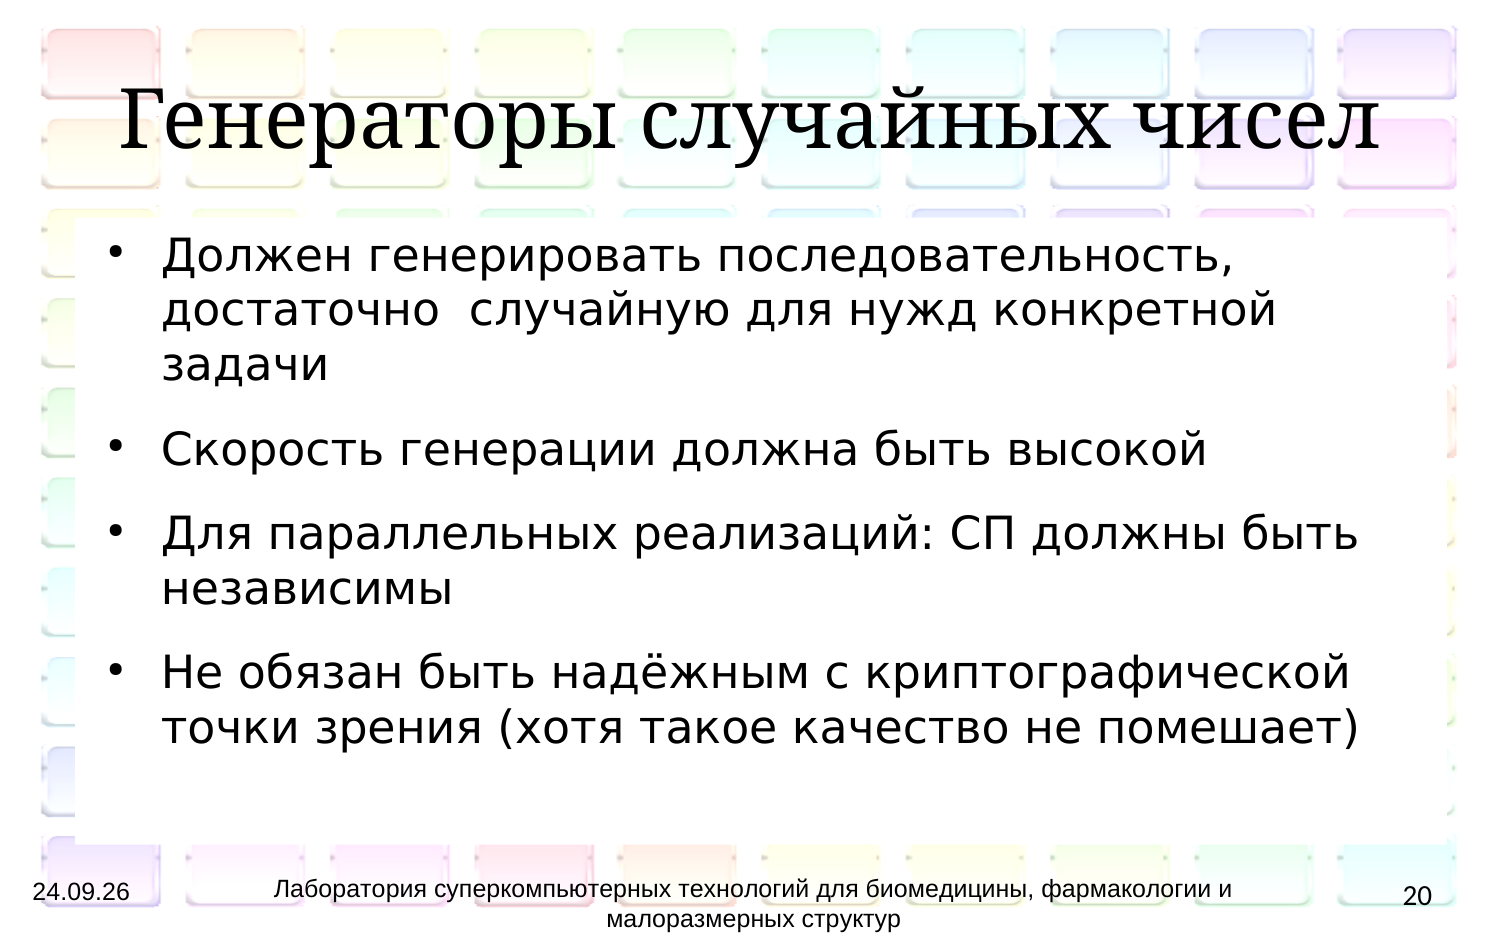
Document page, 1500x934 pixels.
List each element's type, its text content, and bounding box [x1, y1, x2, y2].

text_box Лаборатория суперкомпьютерных технологий для биомедицины, фармакологии и малоразмерных структур [171, 864, 1338, 915]
text_box 25.11.12 [17, 868, 184, 918]
list Должен генерировать последовательность, достаточно случайную для нужд конкретной задачи Скорость генерации должна быть высокой Для параллельных реализаций: СП должны быть независимы Не обязан быть надёжным с криптографической точки зрения (хотя такое качество не помешает) [75, 217, 1447, 845]
picture [0, 0, 1500, 934]
title Генераторы случайных чисел [75, 37, 1426, 193]
text_box <number> [1387, 868, 1473, 918]
